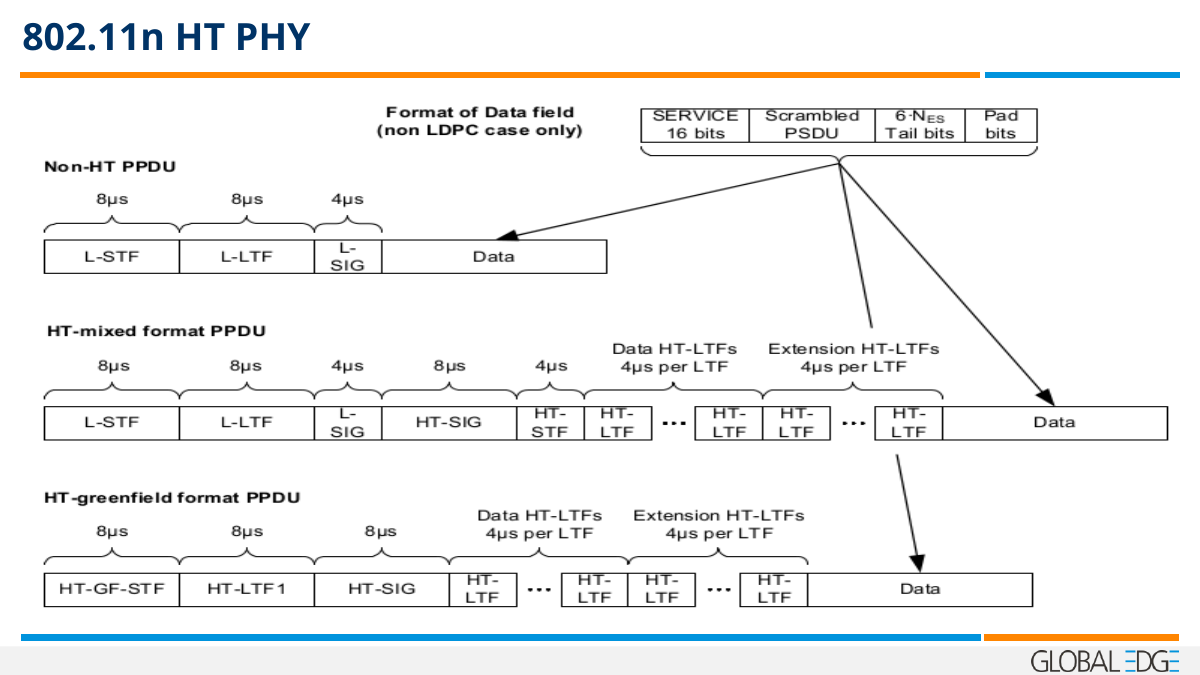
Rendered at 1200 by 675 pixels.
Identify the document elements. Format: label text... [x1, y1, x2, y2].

picture [1031, 650, 1179, 672]
title 802.11n HT PHY [12, 9, 1088, 63]
picture [23, 94, 1182, 615]
